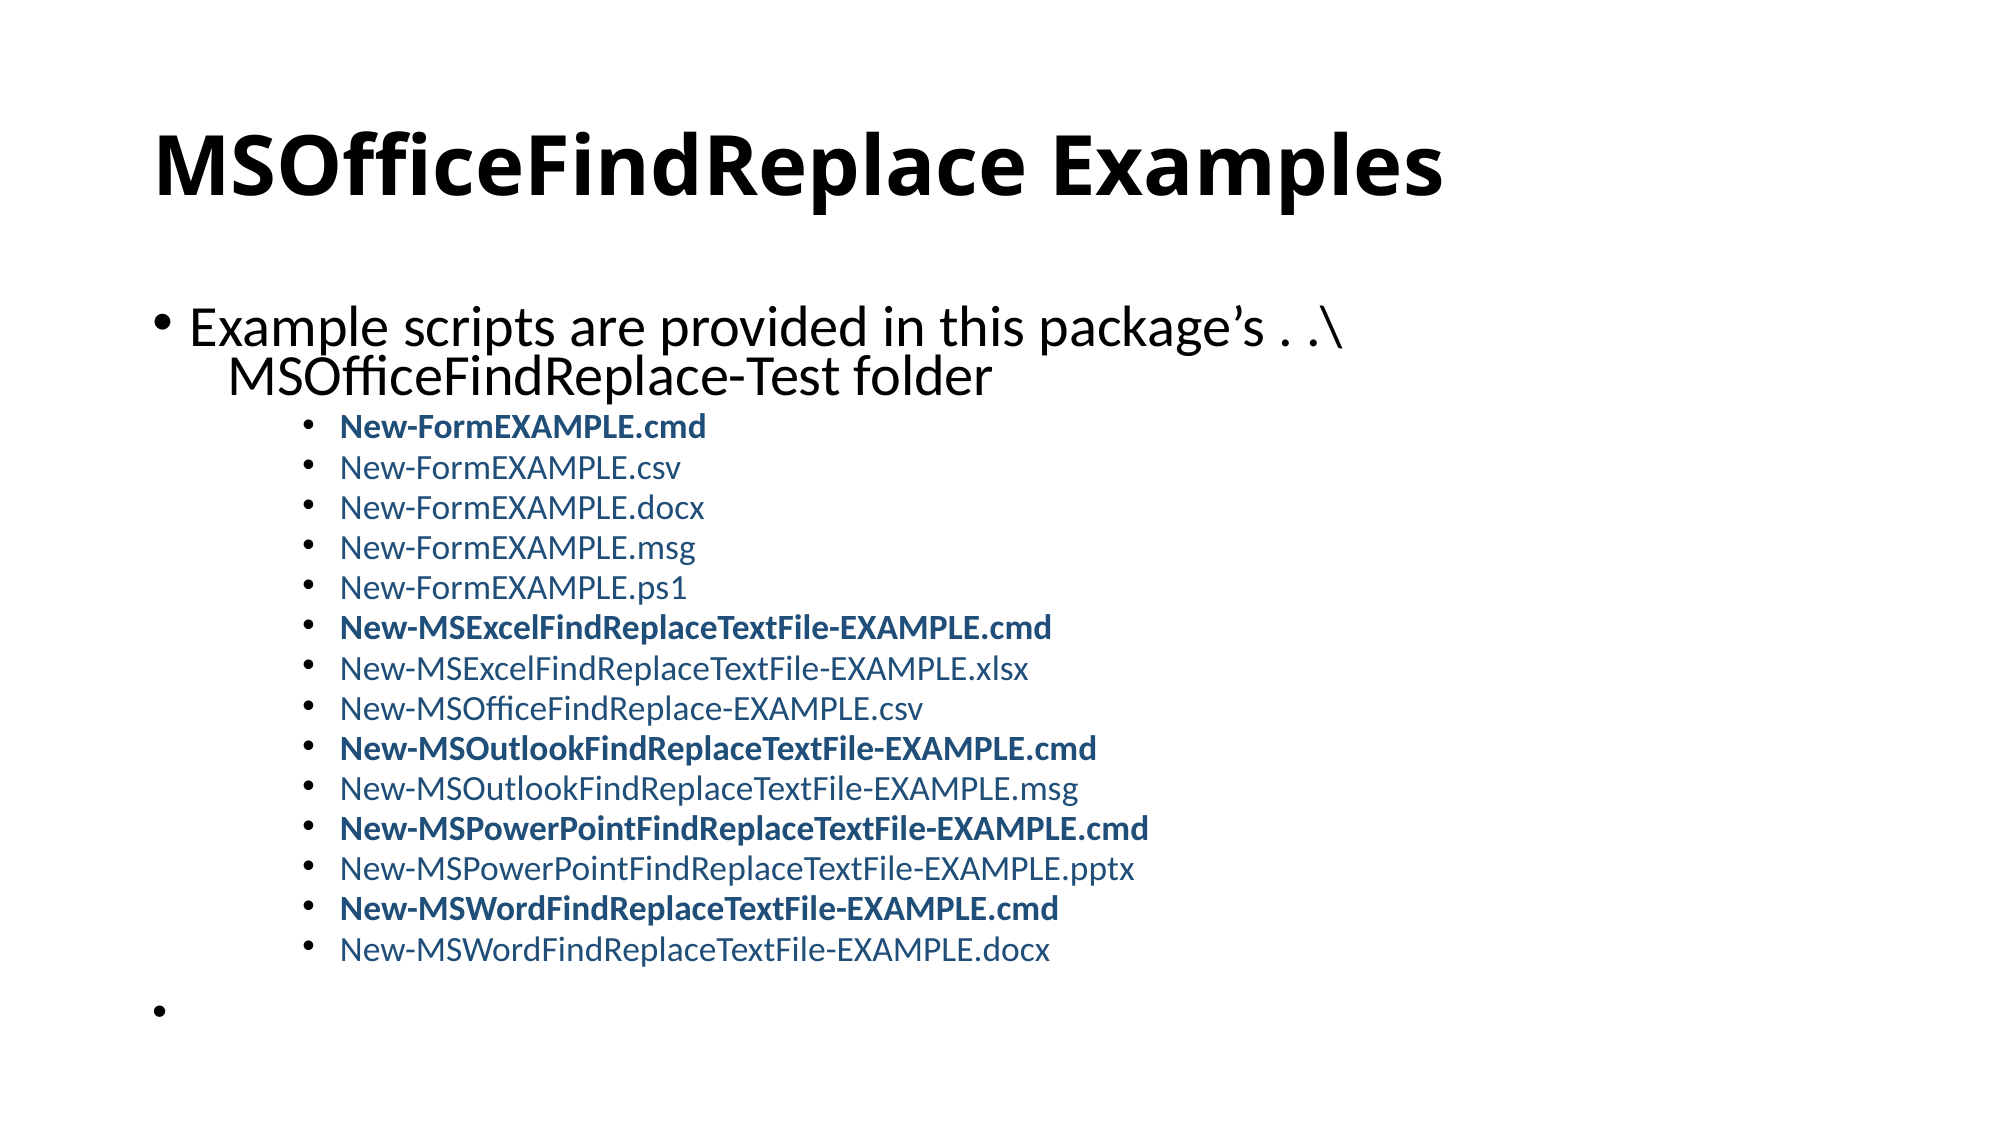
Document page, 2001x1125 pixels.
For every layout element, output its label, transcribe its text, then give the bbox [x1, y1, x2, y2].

title MSOfficeFindReplace Examples [137, 59, 1863, 278]
list Example scripts are provided in this package’s . .\MSOfficeFindReplace-Test folder New-FormEXAMPLE.cmd New-FormEXAMPLE.csv New-FormEXAMPLE.docx New-FormEXAMPLE.msg New-FormEXAMPLE.ps1 New-MSExcelFindReplaceTextFile-EXAMPLE.cmd New-MSExcelFindReplaceTextFile-EXAMPLE.xlsx New-MSOfficeFindReplace-EXAMPLE.csv New-MSOutlookFindReplaceTextFile-EXAMPLE.cmd New-MSOutlookFindReplaceTextFile-EXAMPLE.msg New-MSPowerPointFindReplaceTextFile-EXAMPLE.cmd New-MSPowerPointFindReplaceTextFile-EXAMPLE.pptx New-MSWordFindReplaceTextFile-EXAMPLE.cmd New-MSWordFindReplaceTextFile-EXAMPLE.docx [137, 299, 1863, 1014]
